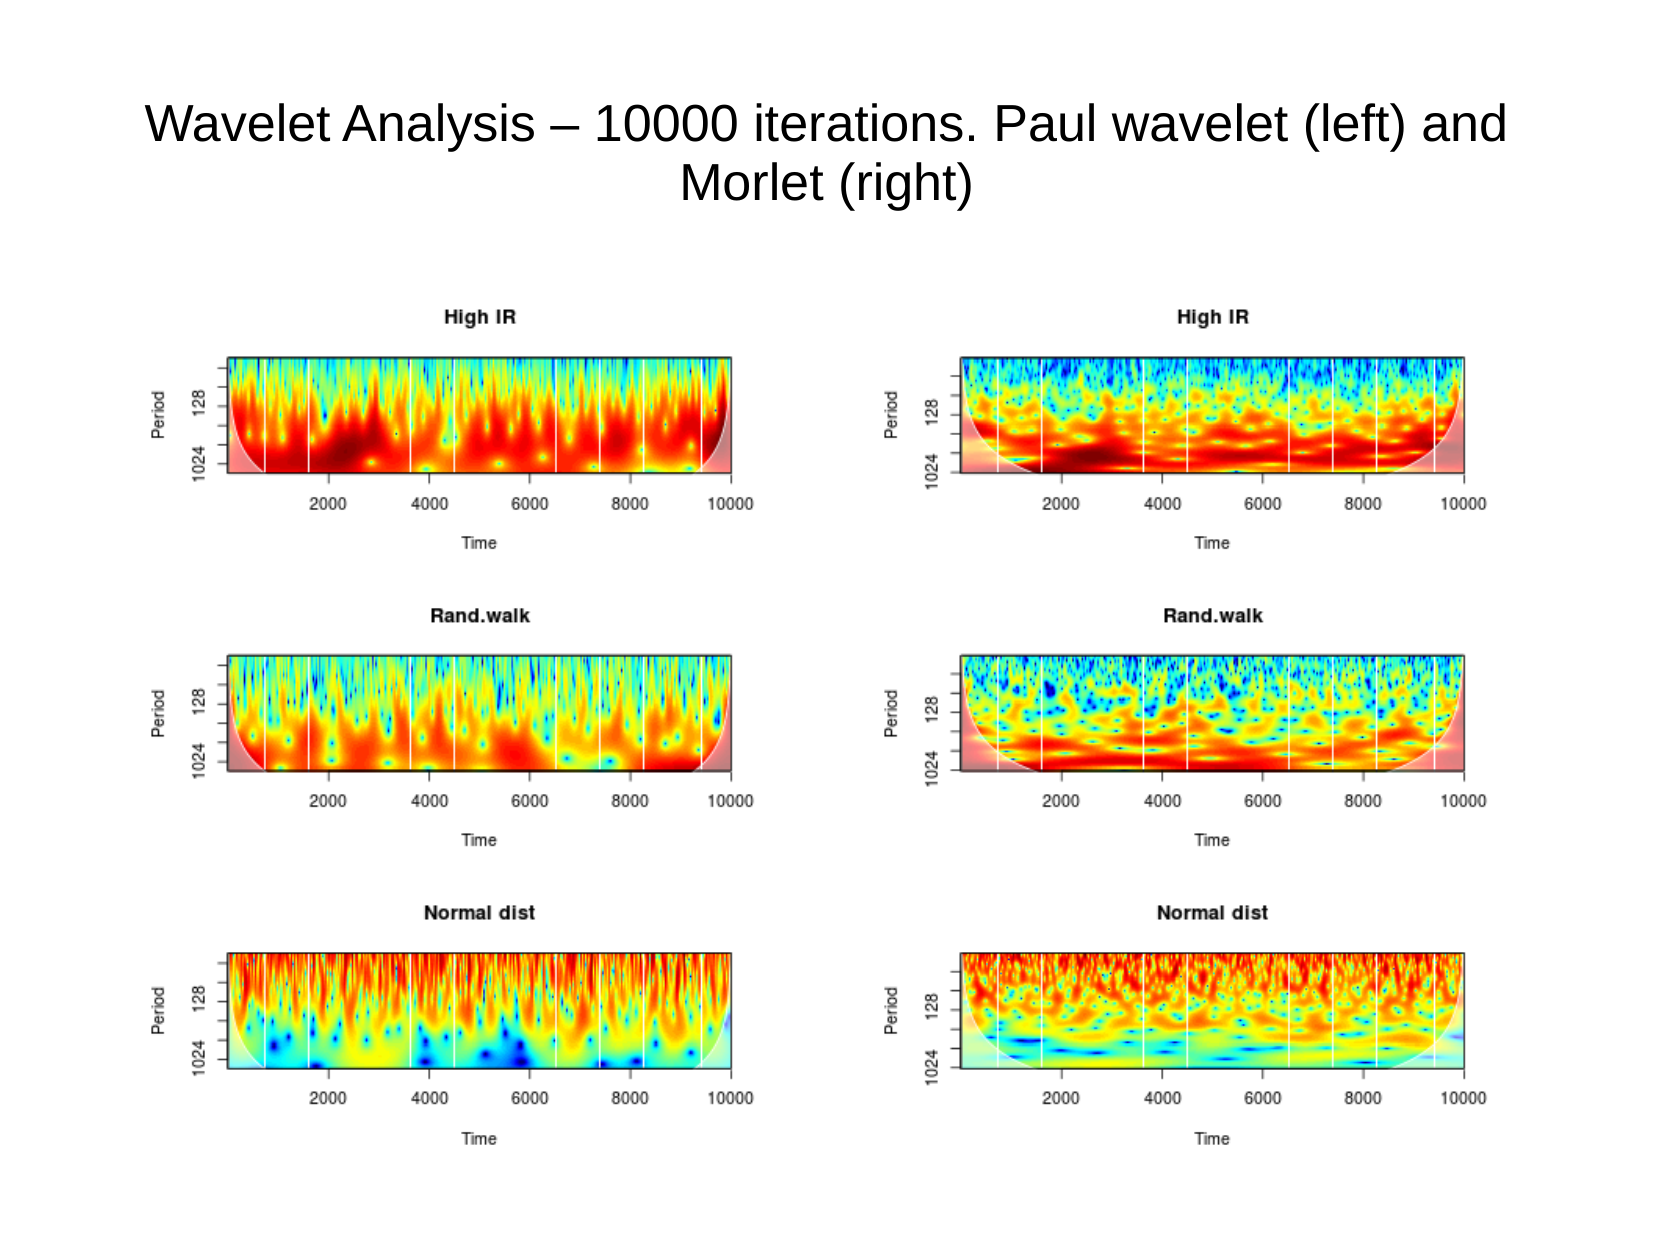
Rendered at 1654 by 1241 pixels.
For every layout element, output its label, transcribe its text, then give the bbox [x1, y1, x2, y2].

title Wavelet Analysis – 10000 iterations. Paul wavelet (left) and Morlet (right) [82, 49, 1571, 257]
picture [147, 277, 773, 1170]
picture [880, 277, 1506, 1170]
